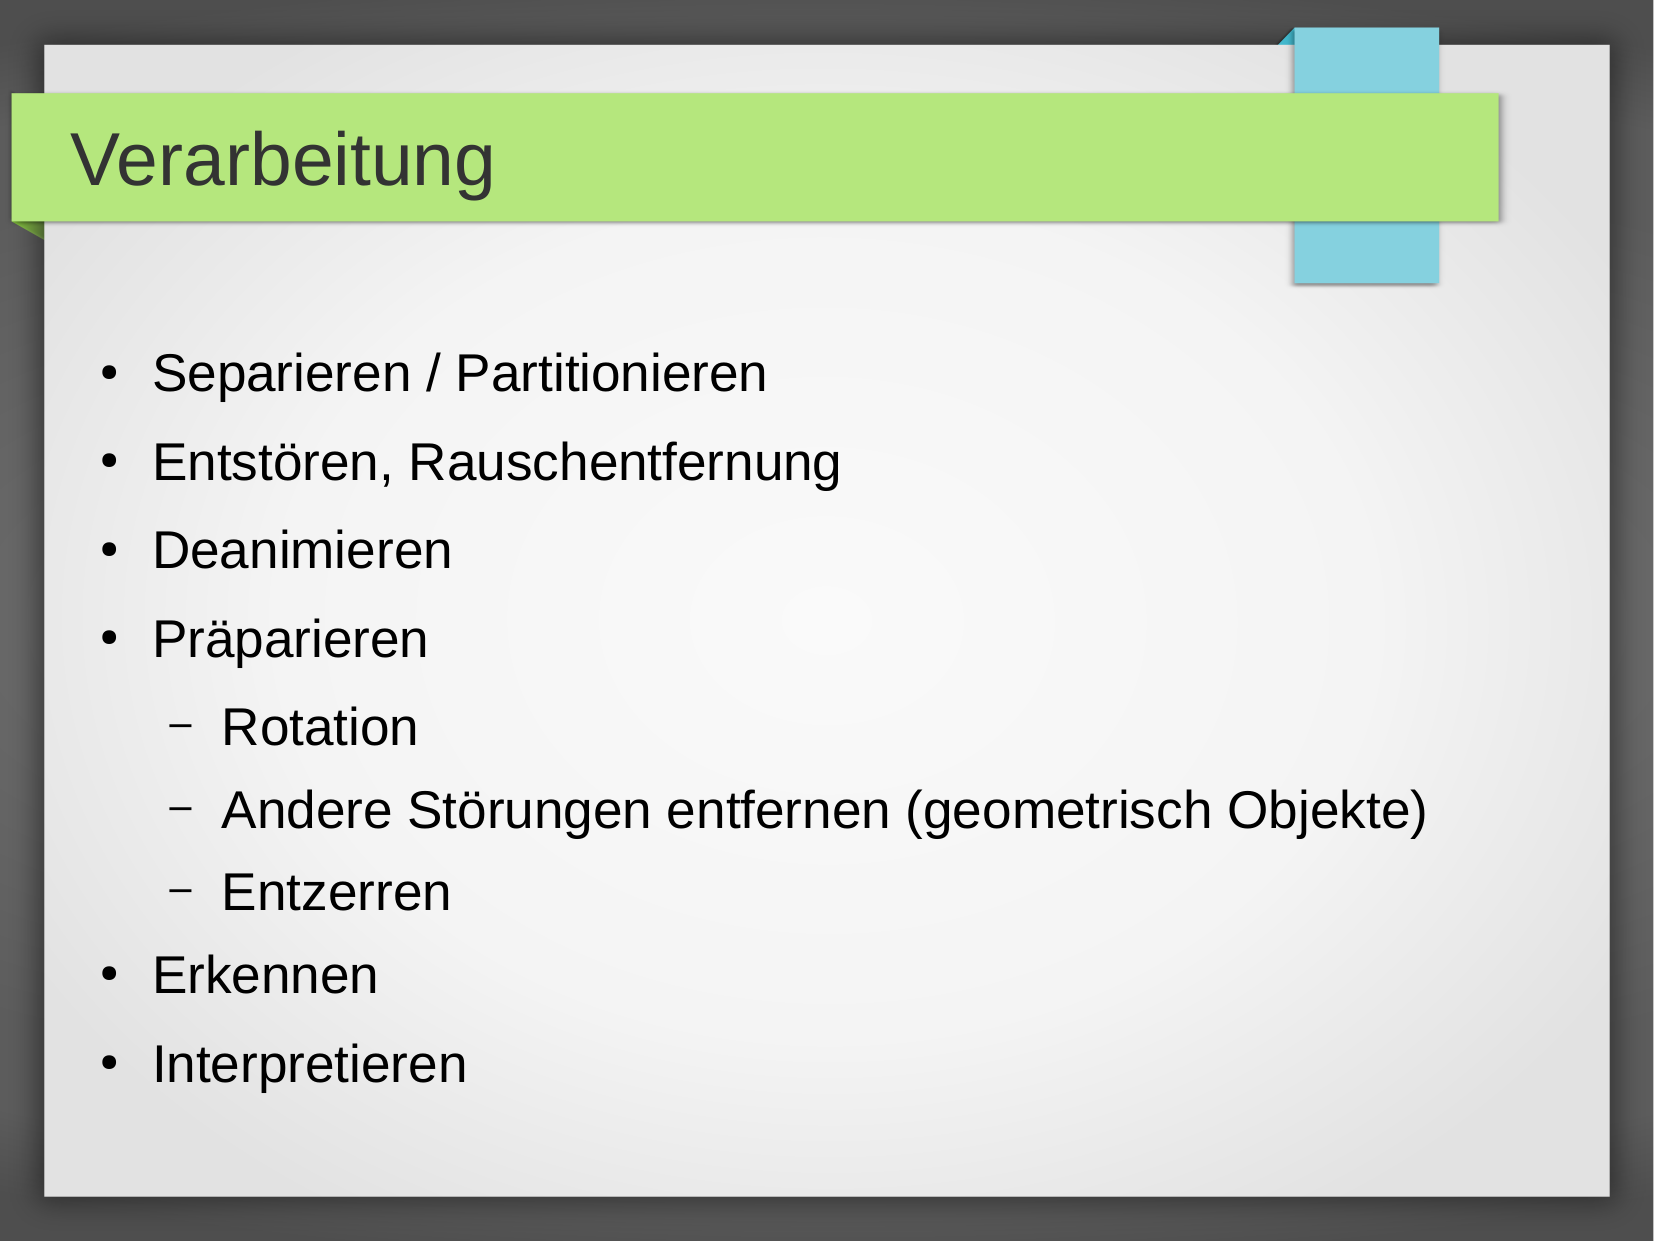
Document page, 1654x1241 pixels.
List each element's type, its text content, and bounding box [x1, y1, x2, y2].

title Verarbeitung [70, 106, 1229, 213]
picture [0, 0, 1654, 1241]
list Separieren / Partitionieren Entstören, Rauschentfernung Deanimieren Präparieren Rotation Andere Störungen entfernen (geometrisch Objekte) Entzerren Erkennen Interpretieren [82, 343, 1538, 1099]
